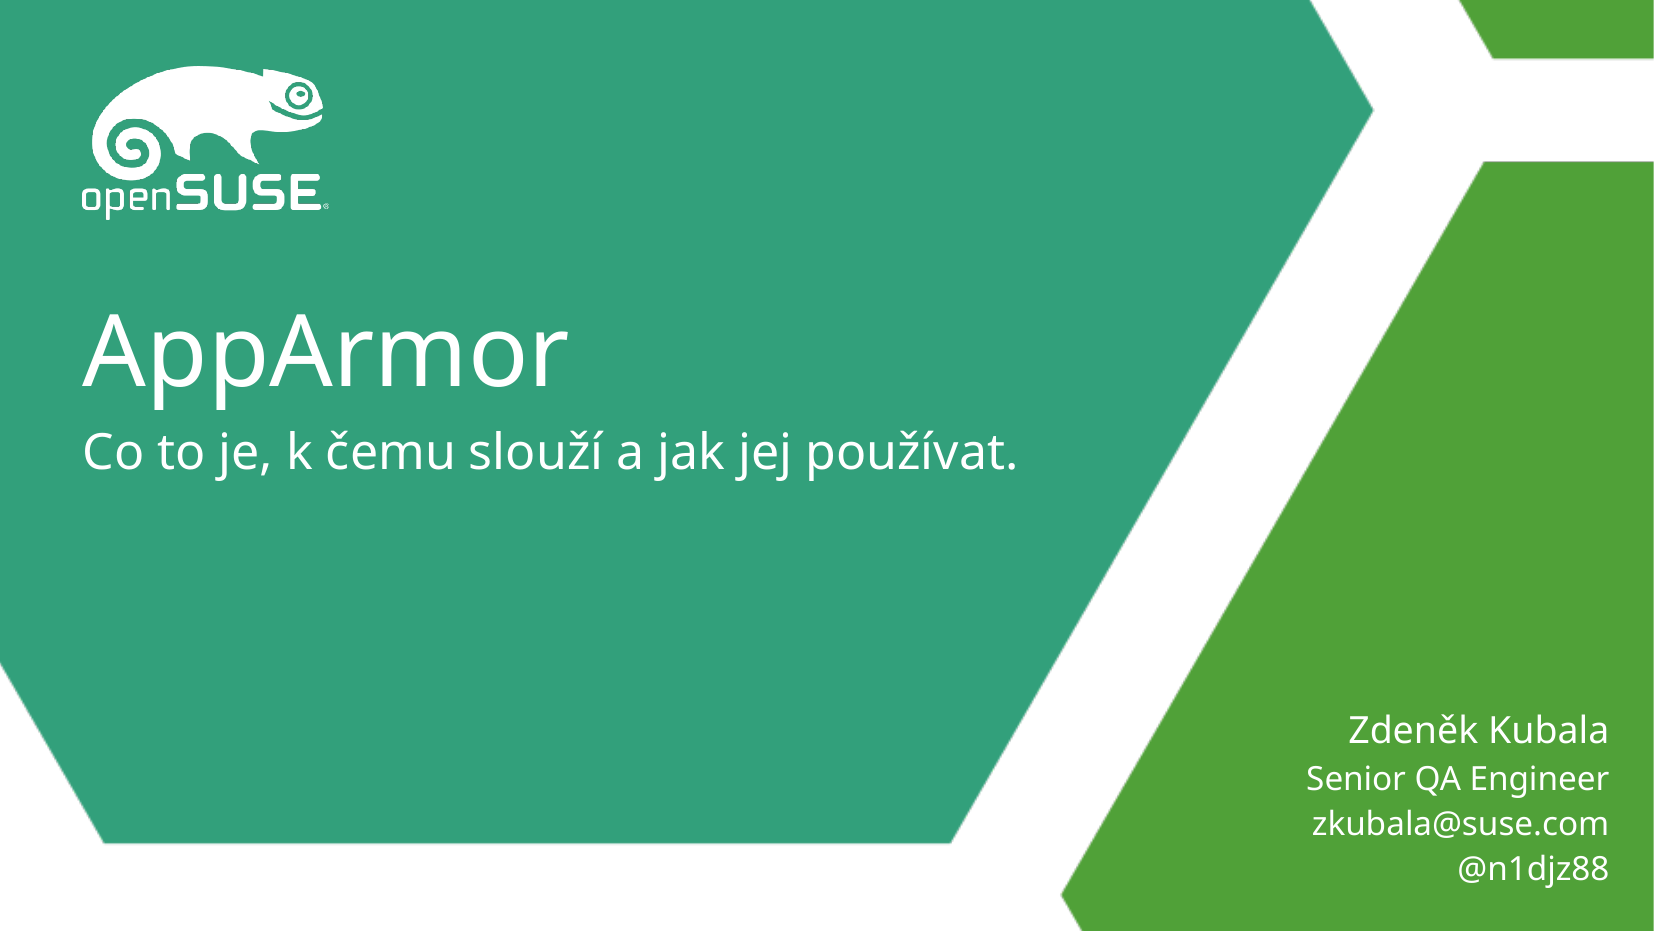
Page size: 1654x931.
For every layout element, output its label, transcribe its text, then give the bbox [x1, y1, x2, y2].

subtitle Zdeněk Kubala Senior QA Engineer zkubala@suse.com @n1djz88 [1183, 686, 1610, 931]
picture [0, 0, 1654, 931]
title AppArmor Co to je, k čemu slouží a jak jej používat. [82, 219, 1218, 545]
